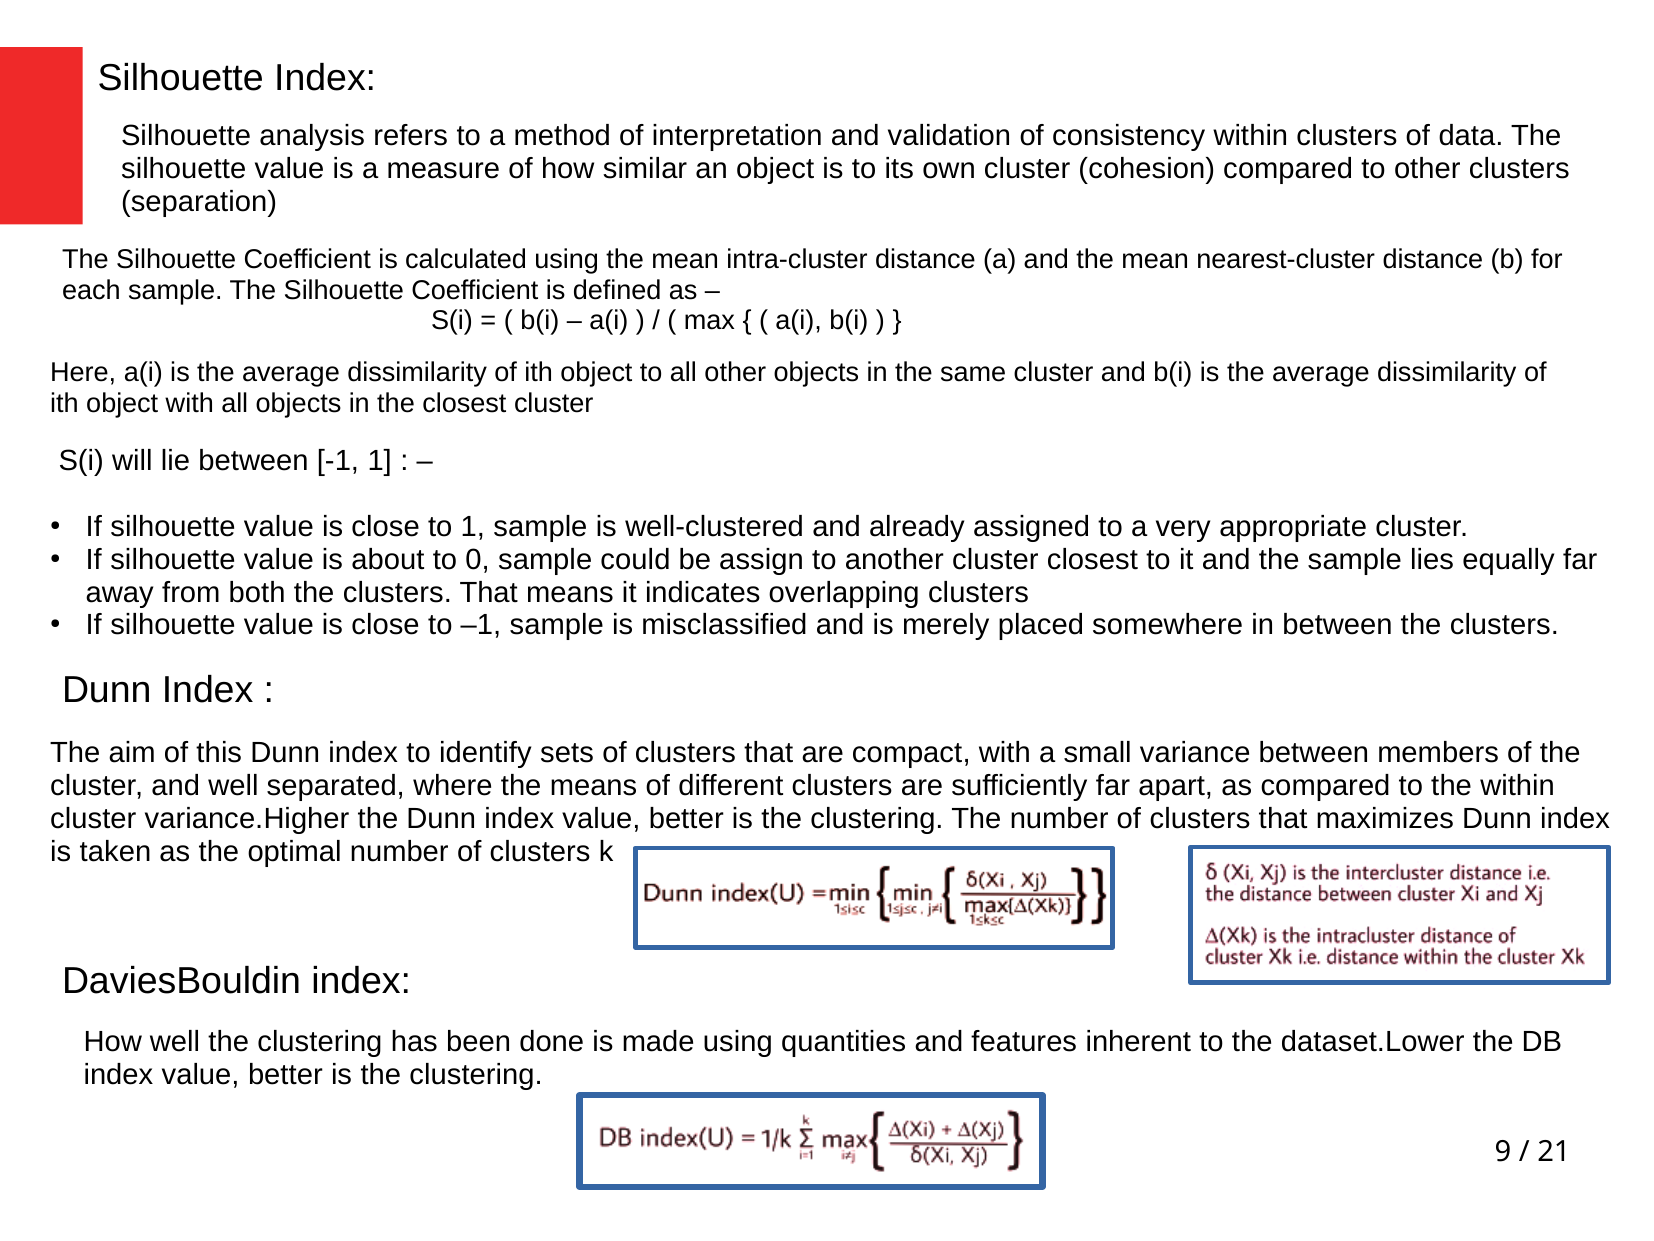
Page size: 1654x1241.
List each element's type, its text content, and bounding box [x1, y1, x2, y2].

picture [1192, 849, 1607, 981]
text_box S(i) will lie between [-1, 1] : – If silhouette value is close to 1, sample is well-clustered and already assigned to a very appropriate cluster. If silhouette value is about to 0, sample could be assign to another cluster closest to it and the sample lies equally far away from both the clusters. That means it indicates overlapping clusters If silhouette value is close to –1, sample is misclassified and is merely placed somewhere in between the clusters. [35, 437, 1619, 649]
text_box The aim of this Dunn index to identify sets of clusters that are compact, with a small variance between members of the cluster, and well separated, where the means of different clusters are sufficiently far apart, as compared to the within cluster variance.Higher the Dunn index value, better is the clustering. The number of clusters that maximizes Dunn index is taken as the optimal number of clusters k [35, 729, 1654, 875]
picture [582, 1098, 1040, 1184]
text_box DaviesBouldin index: [47, 952, 438, 1016]
text_box The Silhouette Coefficient is calculated using the mean intra-cluster distance (a) and the mean nearest-cluster distance (b) for each sample. The Silhouette Coefficient is defined as – S(i) = ( b(i) – a(i) ) / ( max { ( a(i), b(i) ) } [47, 236, 1642, 343]
text_box Here, a(i) is the average dissimilarity of ith object to all other objects in the same cluster and b(i) is the average dissimilarity of ith object with all objects in the closest cluster [35, 349, 1595, 426]
picture [637, 850, 1111, 945]
text_box Silhouette Index: [82, 49, 662, 107]
text_box How well the clustering has been done is made using quantities and features inherent to the dataset.Lower the DB index value, better is the clustering. [68, 1018, 1619, 1099]
text_box Silhouette analysis refers to a method of interpretation and validation of consistency within clusters of data. The silhouette value is a measure of how similar an object is to its own cluster (cohesion) compared to other clusters (separation) [106, 111, 1623, 226]
text_box Dunn Index : [47, 661, 449, 719]
